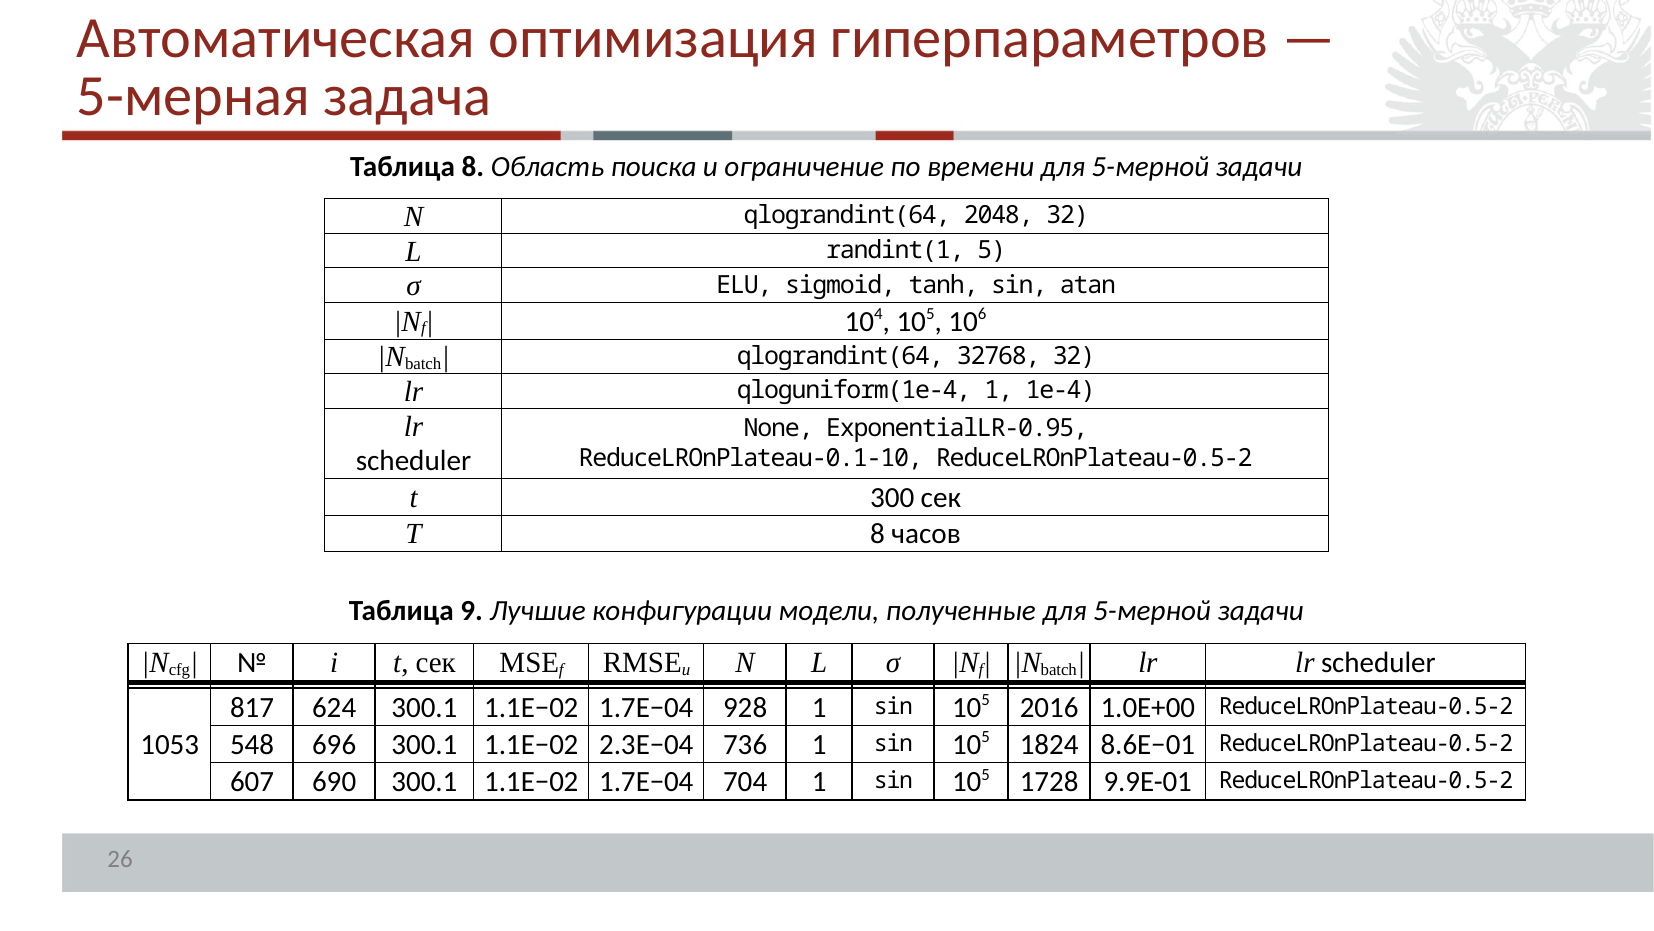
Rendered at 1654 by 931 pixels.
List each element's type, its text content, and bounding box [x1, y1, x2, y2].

title Автоматическая оптимизация гиперпараметров — 5-мерная задача [76, 13, 1565, 131]
text_box Таблица 9. Лучшие конфигурации модели, полученные для 5-мерной задачи [334, 590, 1320, 634]
picture [0, 0, 1654, 931]
text_box Таблица 8. Область поиска и ограничение по времени для 5-мерной задачи [335, 147, 1319, 191]
